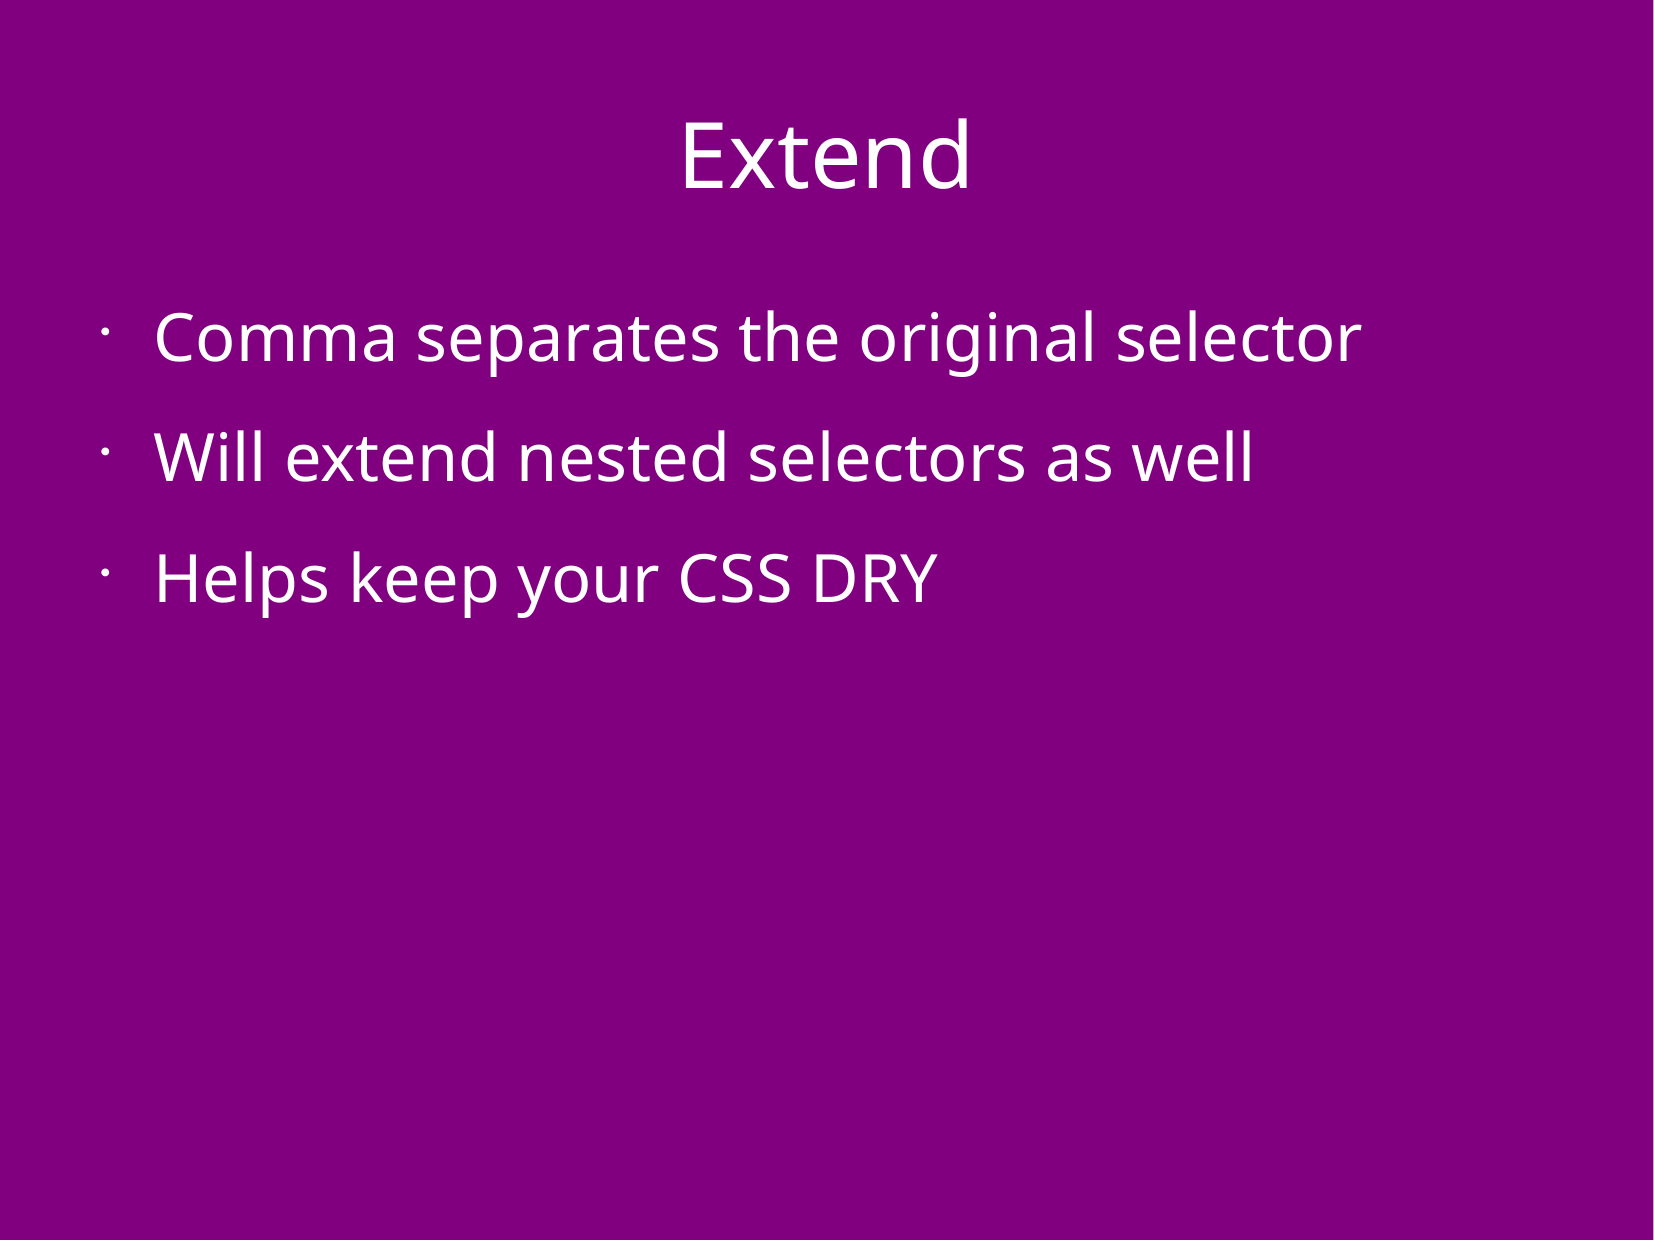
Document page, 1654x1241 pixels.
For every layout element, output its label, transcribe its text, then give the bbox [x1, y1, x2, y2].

title Extend [82, 49, 1571, 257]
list Comma separates the original selector Will extend nested selectors as well Helps keep your CSS DRY [82, 290, 1571, 1094]
